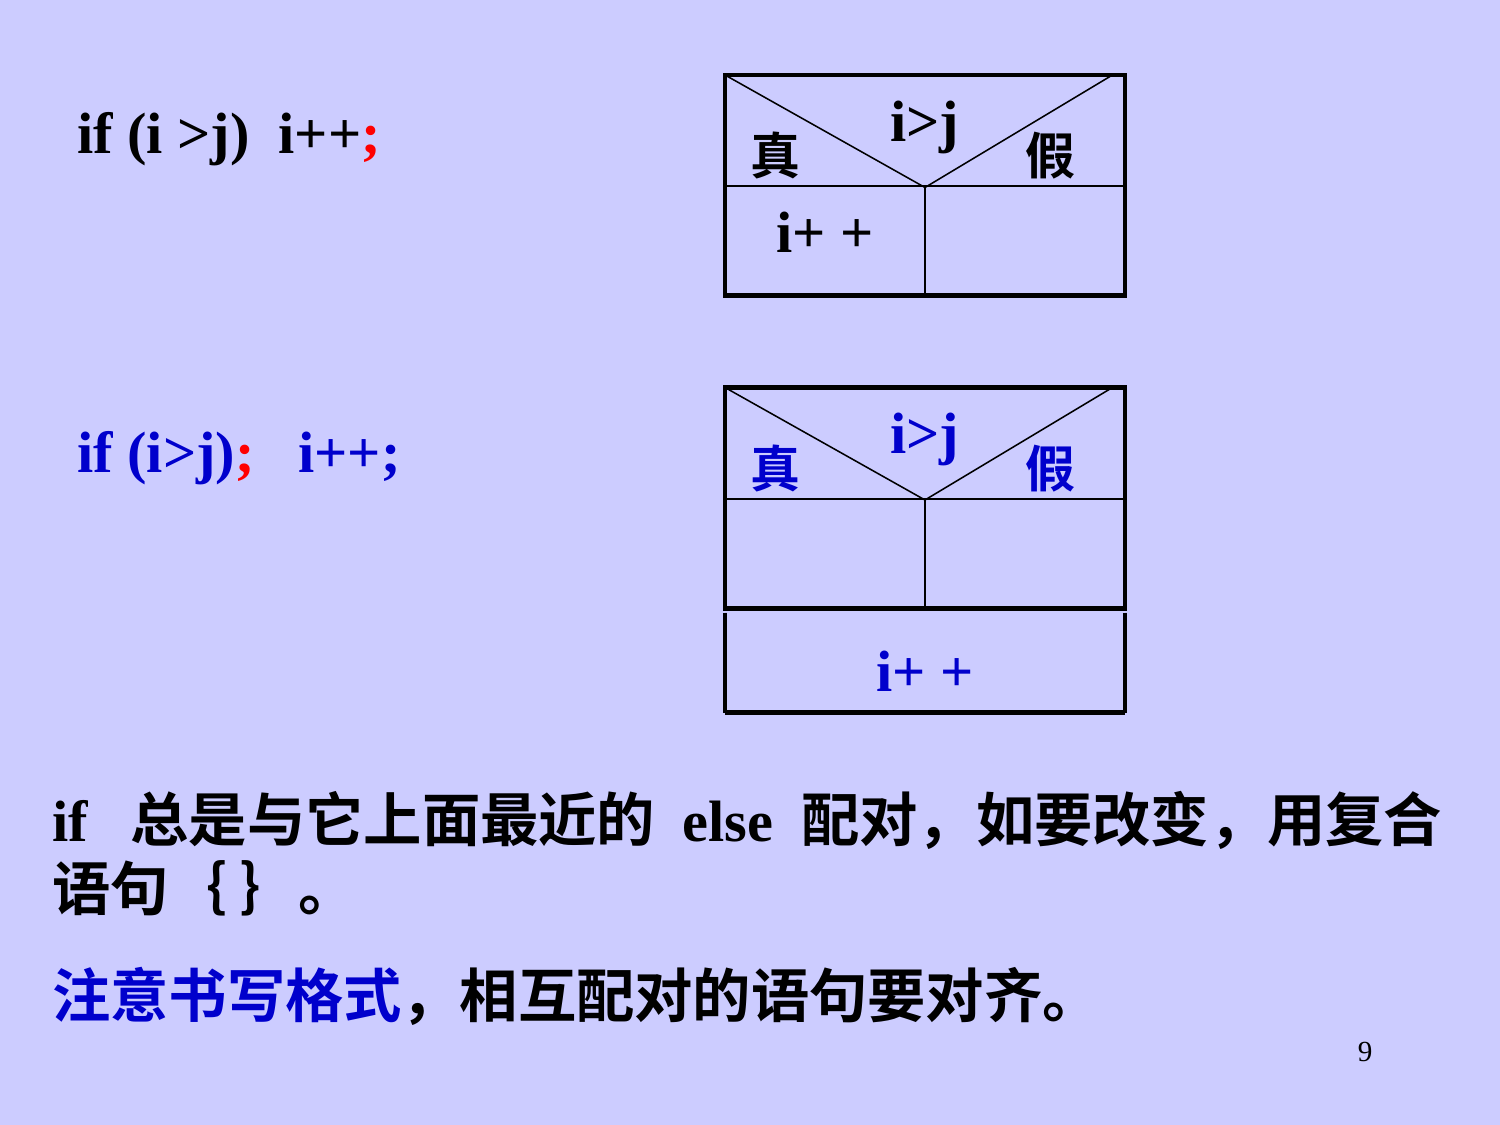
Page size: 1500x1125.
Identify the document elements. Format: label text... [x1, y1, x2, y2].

text_box i>j [727, 391, 809, 498]
text_box i>j [813, 439, 918, 498]
text_box i+ + [727, 187, 924, 293]
text_box if (i >j) i++; if (i>j); i++; [62, 87, 538, 493]
text_box 真 [737, 124, 813, 186]
text_box i>j [727, 78, 808, 185]
text_box i>j [813, 126, 917, 185]
text_box i>j [933, 137, 1012, 185]
text_box 真 [737, 437, 813, 498]
text_box i>j [1034, 390, 1123, 498]
text_box <编号> [1074, 1037, 1388, 1101]
text_box 假 [1012, 437, 1088, 498]
text_box i>j [1034, 77, 1123, 185]
text_box if 总是与它上面最近的 else 配对，如要改变，用复合语句｛ ｝。 注意书写格式，相互配对的语句要对齐。 [37, 774, 1500, 1037]
text_box i>j [932, 450, 1012, 498]
text_box i>j [733, 390, 1105, 498]
text_box i+ + [799, 624, 1051, 710]
text_box i>j [732, 77, 1105, 185]
text_box 假 [1012, 124, 1088, 186]
